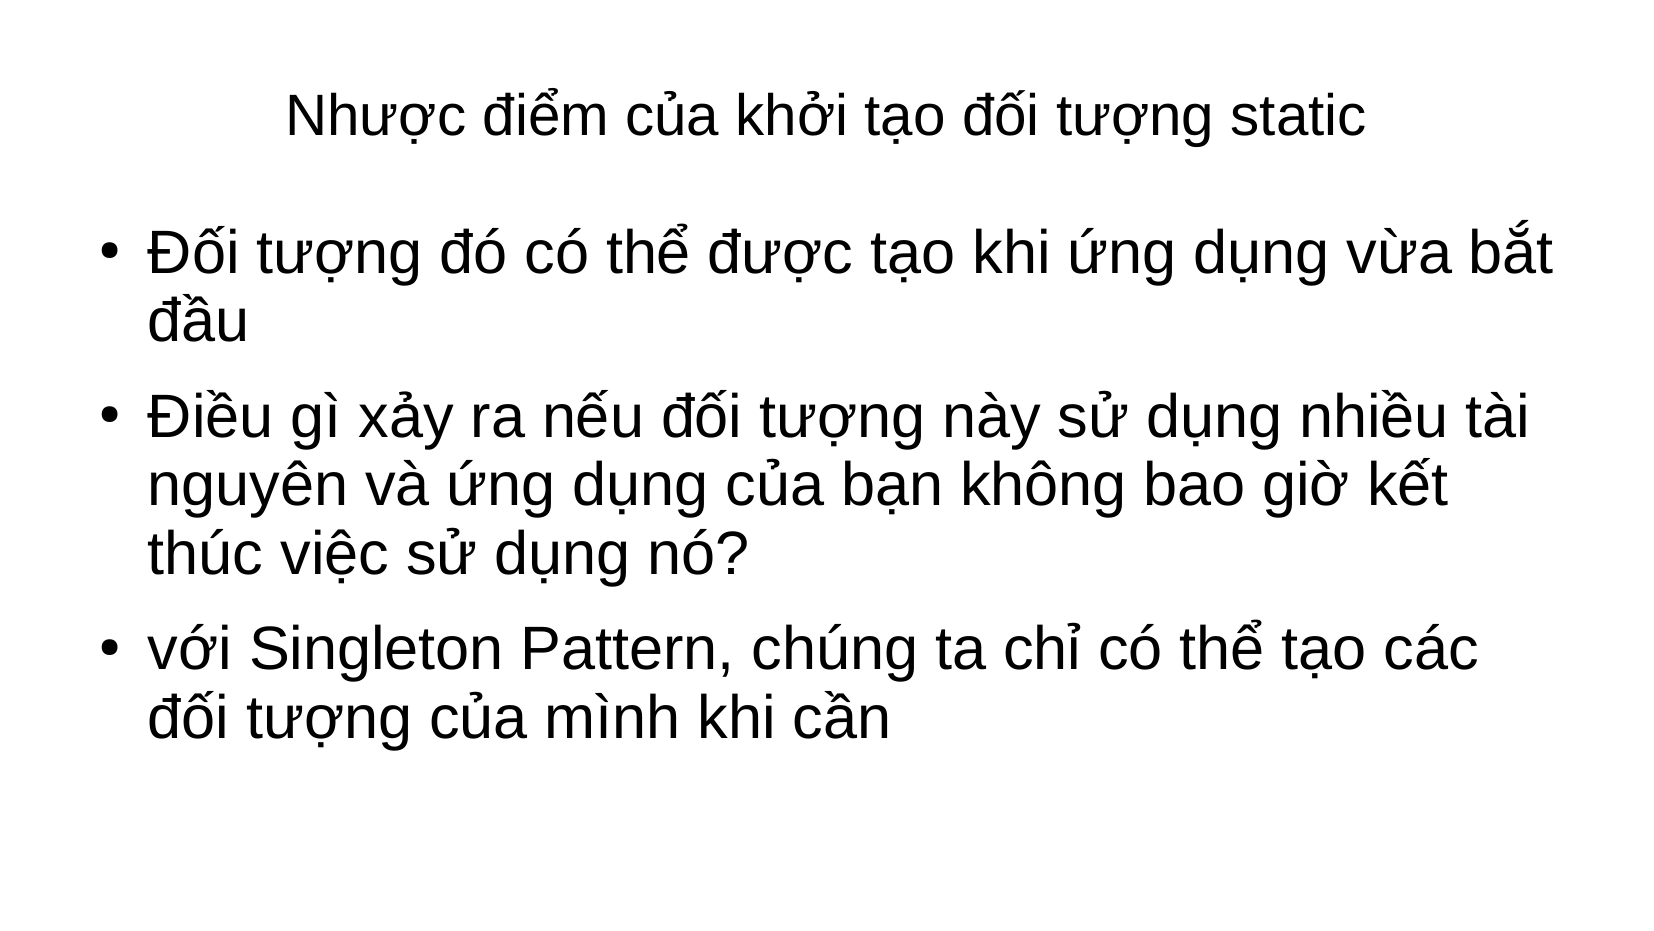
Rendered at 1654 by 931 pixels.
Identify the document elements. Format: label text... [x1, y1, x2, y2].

list Đối tượng đó có thể được tạo khi ứng dụng vừa bắt đầu Điều gì xảy ra nếu đối tượng này sử dụng nhiều tài nguyên và ứng dụng của bạn không bao giờ kết thúc việc sử dụng nó? với Singleton Pattern, chúng ta chỉ có thể tạo các đối tượng của mình khi cần [82, 217, 1571, 758]
title Nhược điểm của khởi tạo đối tượng static [82, 37, 1571, 193]
